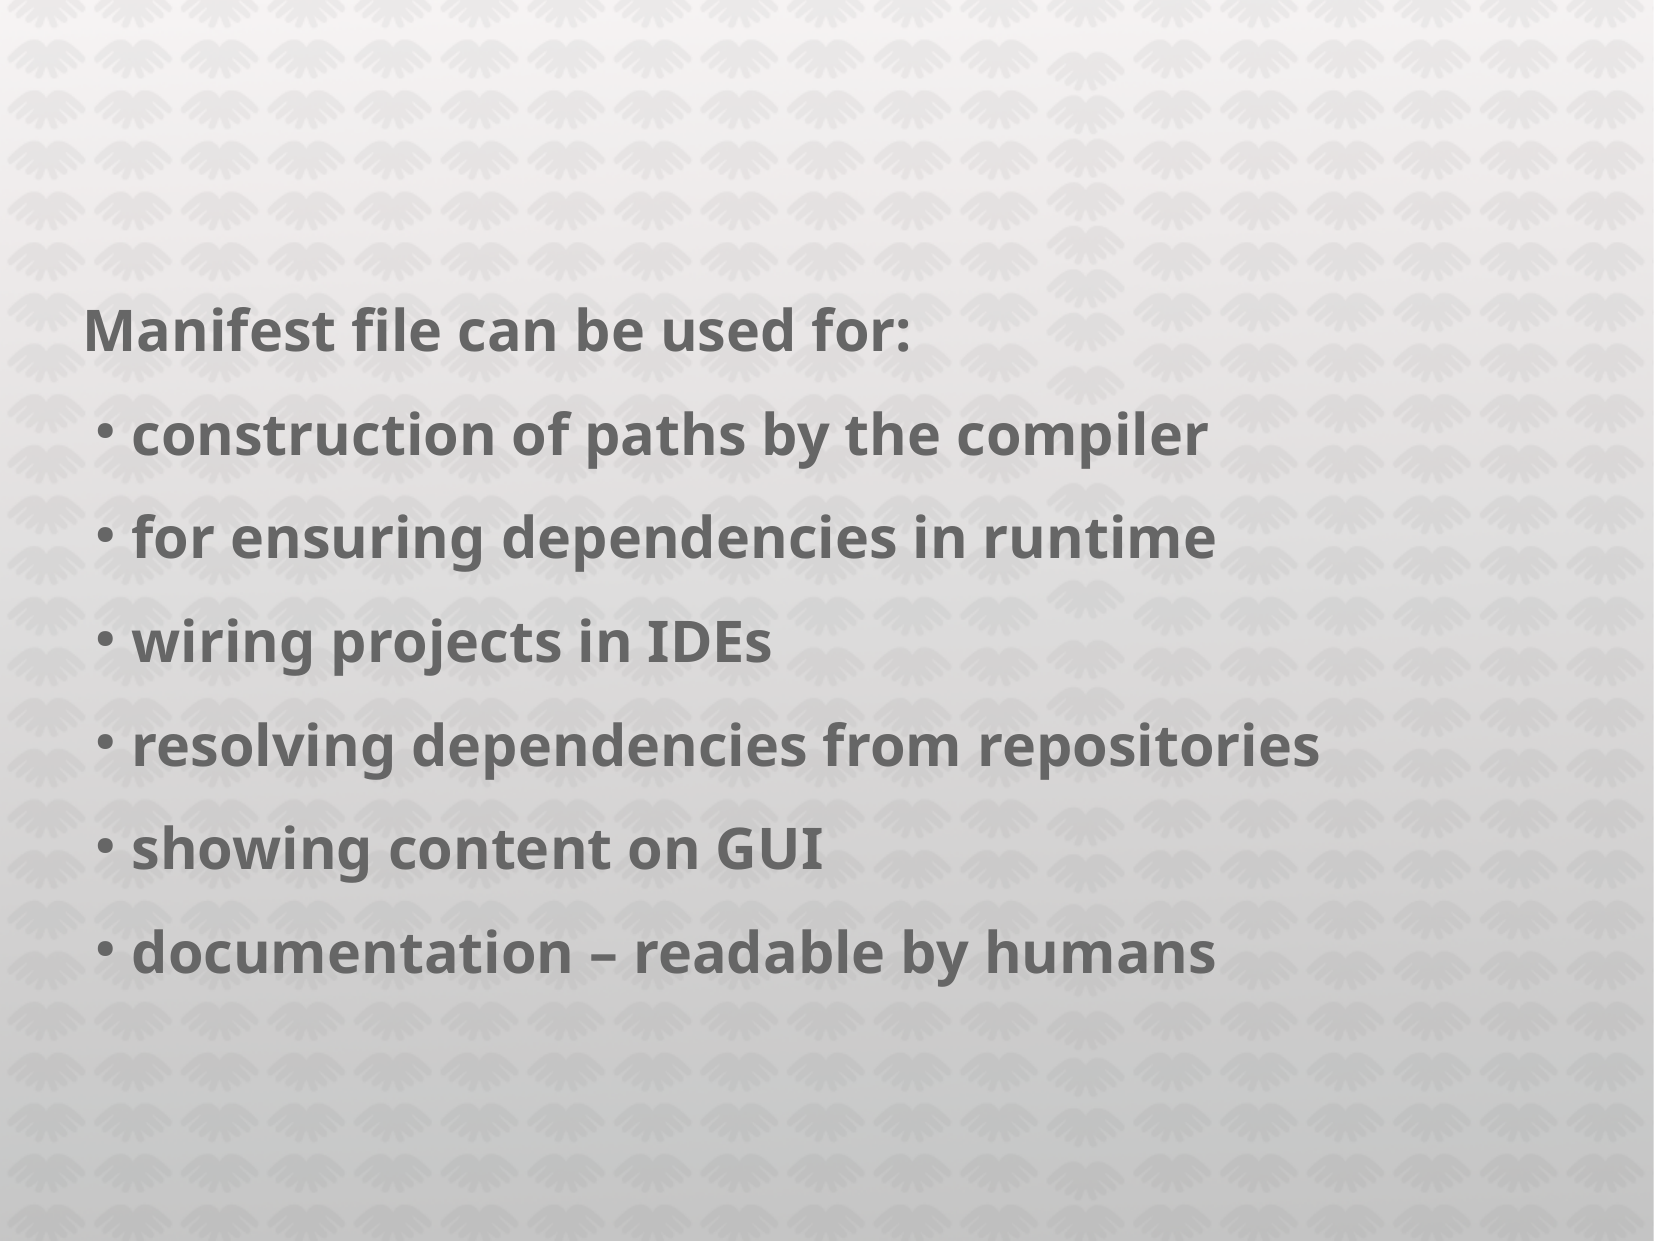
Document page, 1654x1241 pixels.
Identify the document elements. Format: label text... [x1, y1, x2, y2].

picture [0, 0, 1654, 1241]
list Manifest file can be used for: construction of paths by the compiler for ensuring dependencies in runtime wiring projects in IDEs resolving dependencies from repositories showing content on GUI documentation – readable by humans [82, 290, 1538, 1010]
